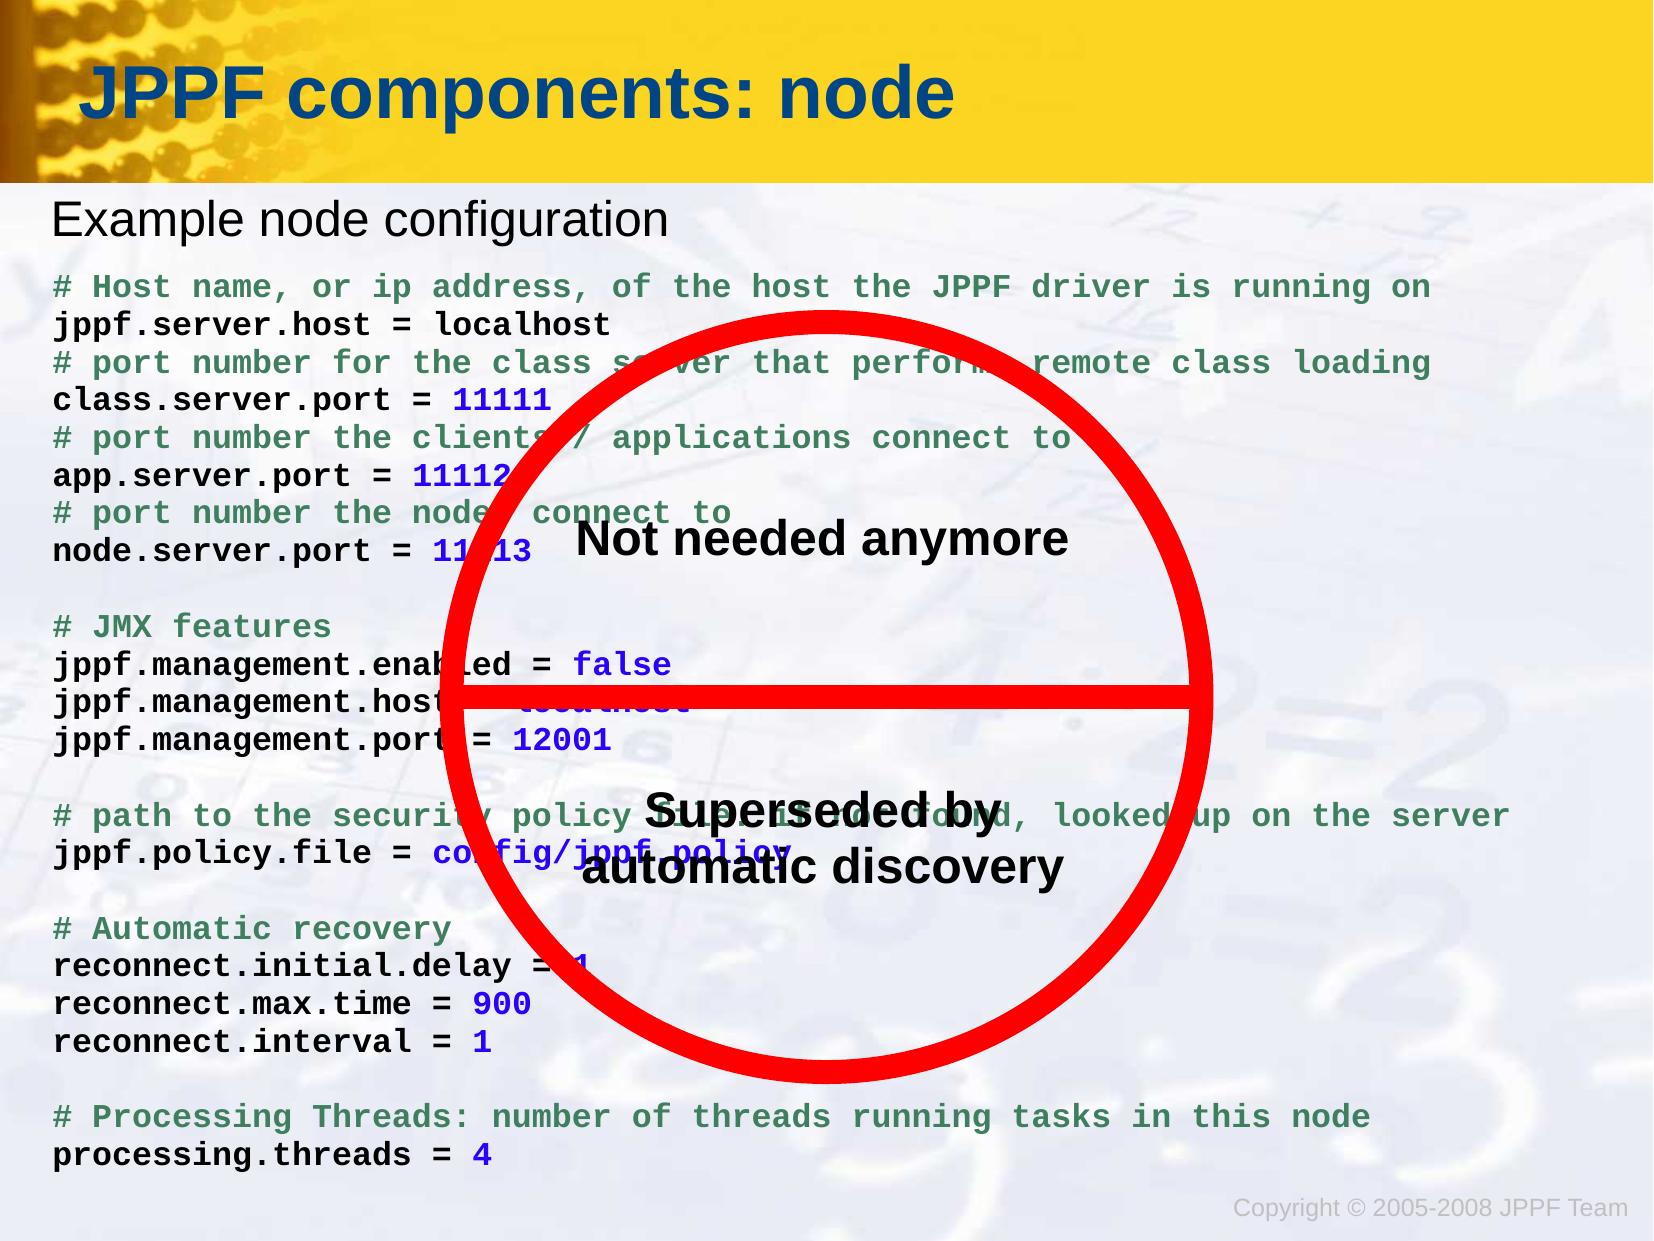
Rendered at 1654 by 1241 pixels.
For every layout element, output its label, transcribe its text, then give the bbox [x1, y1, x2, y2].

picture [0, 0, 1654, 1241]
text_box Superseded by automatic discovery [560, 774, 1086, 904]
text_box Example node configuration [35, 183, 784, 255]
text_box [451, 322, 1202, 1073]
text_box Not needed anymore [560, 503, 1086, 575]
text_box # Host name, or ip address, of the host the JPPF driver is running on jppf.server.host = localhost # port number for the class server that performs remote class loading class.server.port = 11111 # port number the clients / applications connect to app.server.port = 11112 # port number the nodes connect to node.server.port = 11113 # JMX features jppf.management.enabled = false jppf.management.host = localhost jppf.management.port = 12001 # path to the security policy file. if not found, looked up on the server jppf.policy.file = config/jppf.policy # Automatic recovery reconnect.initial.delay = 1 reconnect.max.time = 900 reconnect.interval = 1 # Processing Threads: number of threads running tasks in this node processing.threads = 4 [37, 262, 1613, 1178]
title JPPF components: node [78, 17, 1567, 168]
